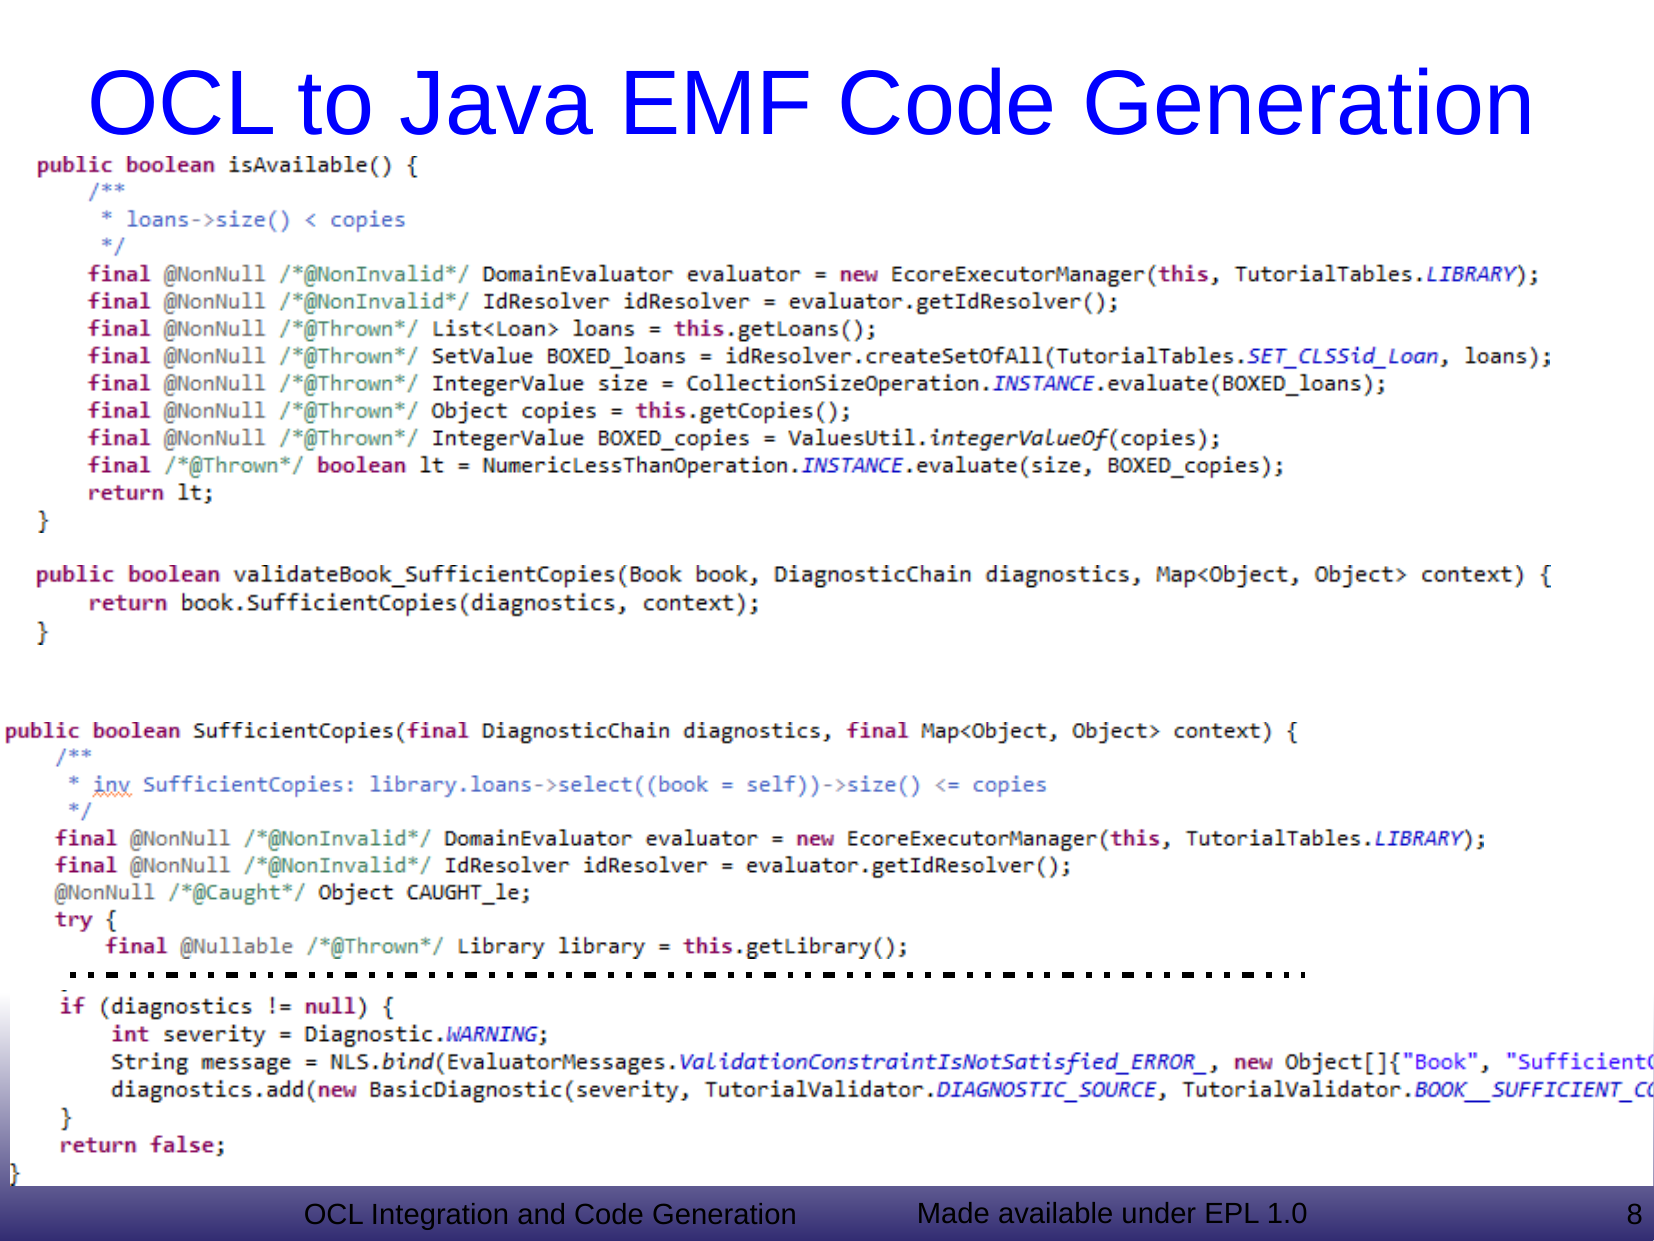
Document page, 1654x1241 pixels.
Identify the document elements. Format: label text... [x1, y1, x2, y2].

picture [10, 990, 1654, 1186]
picture [37, 156, 1550, 533]
picture [5, 722, 1484, 959]
picture [36, 565, 1551, 645]
title OCL to Java EMF Code Generation [17, 49, 1633, 157]
